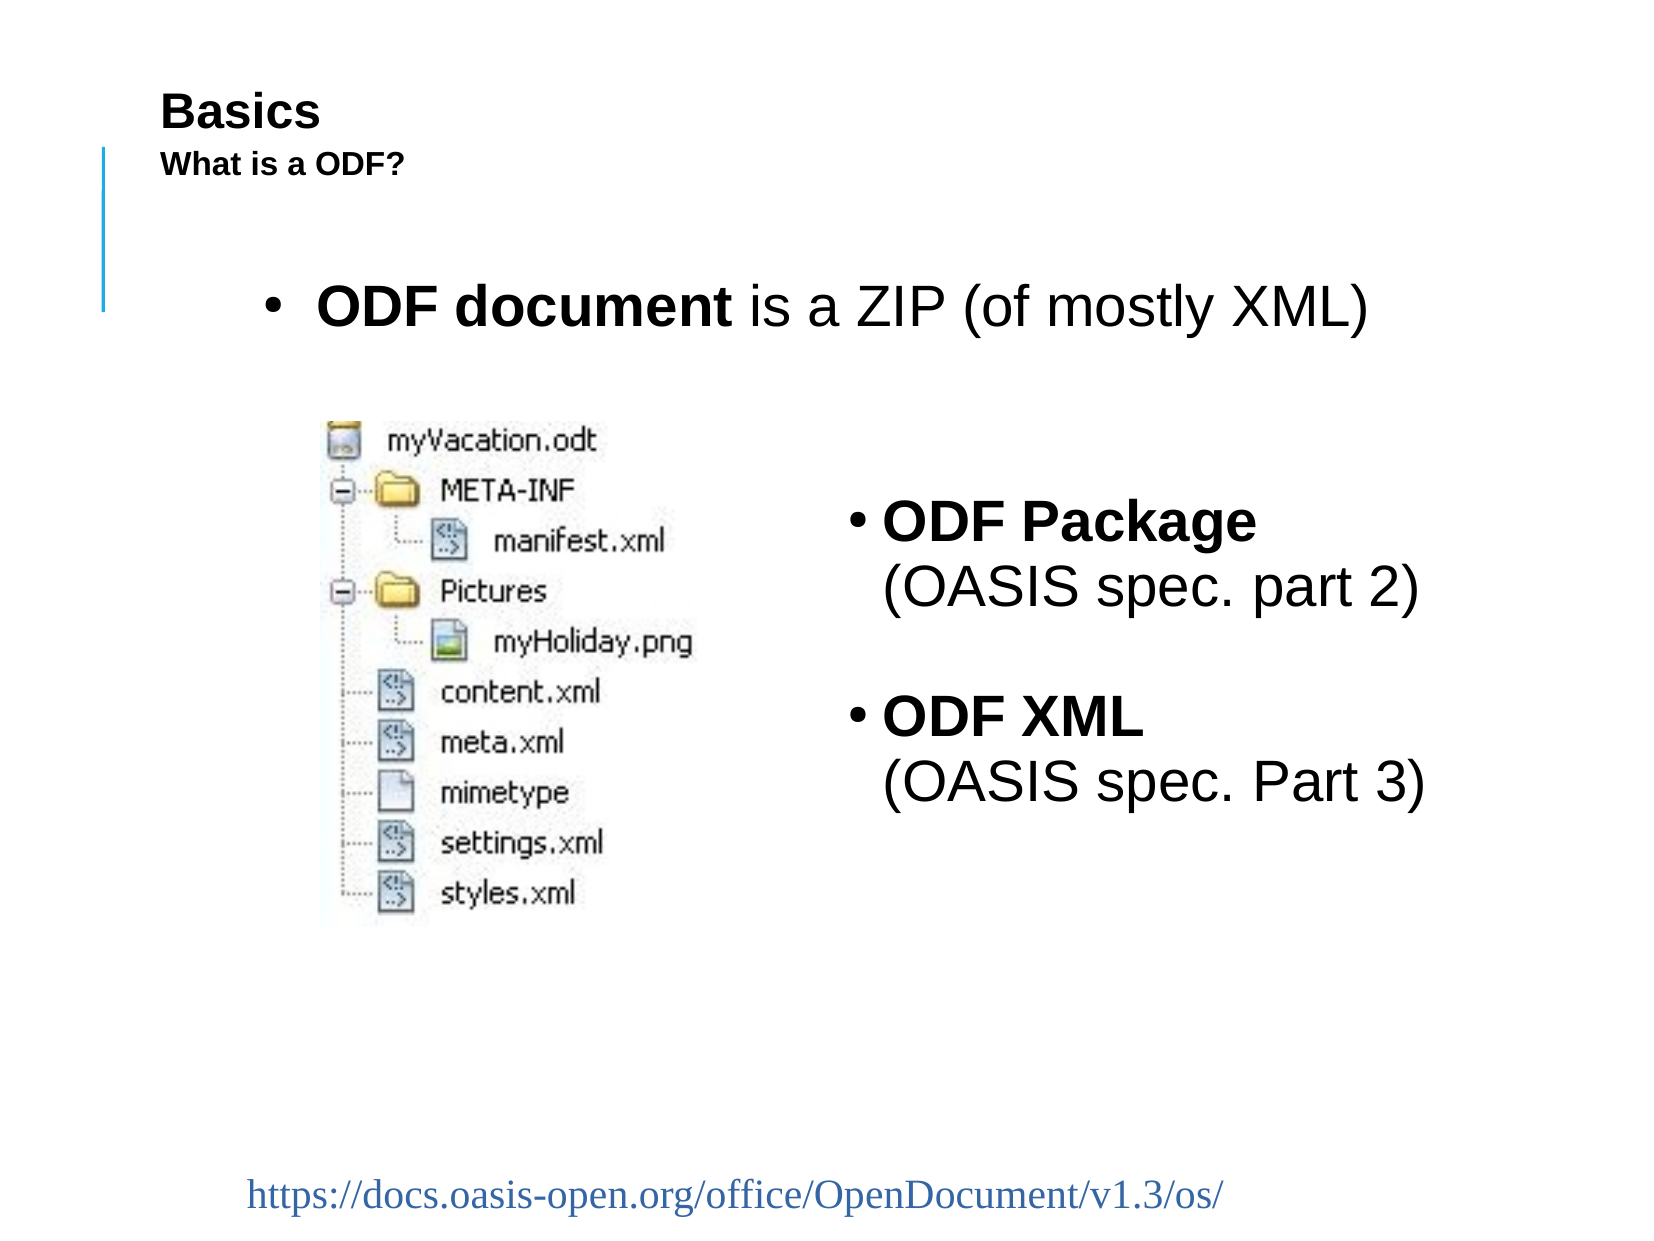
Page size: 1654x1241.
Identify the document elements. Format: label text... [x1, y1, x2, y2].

text_box https://docs.oasis-open.org/office/OpenDocument/v1.3/os/ [67, 1166, 1415, 1241]
picture [320, 421, 751, 927]
title Basics What is a ODF? [160, 74, 1530, 242]
text_box ODF document is a ZIP (of mostly XML) ODF Package (OASIS spec. part 2) ODF XML (OASIS spec. Part 3) [230, 266, 1530, 1146]
